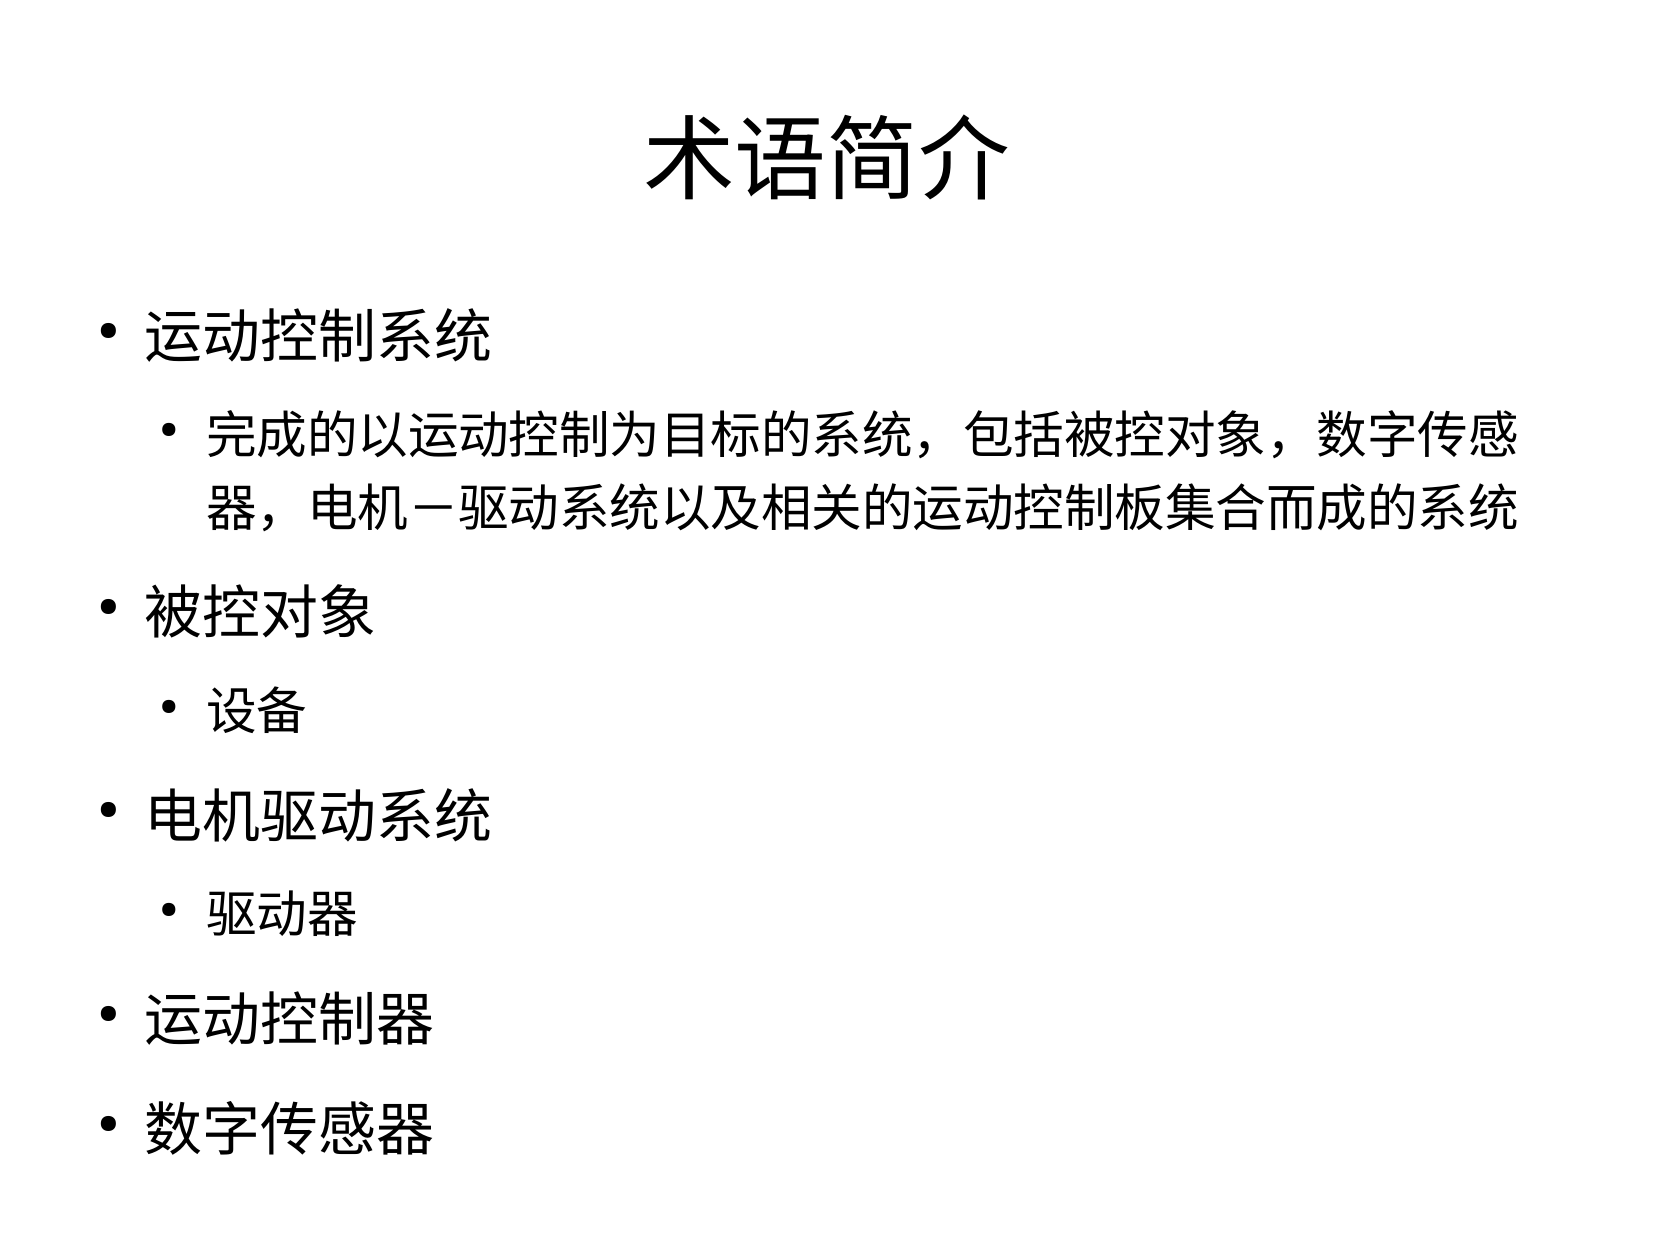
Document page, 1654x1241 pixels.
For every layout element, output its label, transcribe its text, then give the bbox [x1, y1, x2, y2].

title 术语简介 [82, 49, 1571, 257]
list 运动控制系统 完成的以运动控制为目标的系统，包括被控对象，数字传感器，电机－驱动系统以及相关的运动控制板集合而成的系统 被控对象 设备 电机驱动系统 驱动器 运动控制器 数字传感器 [82, 290, 1571, 1182]
